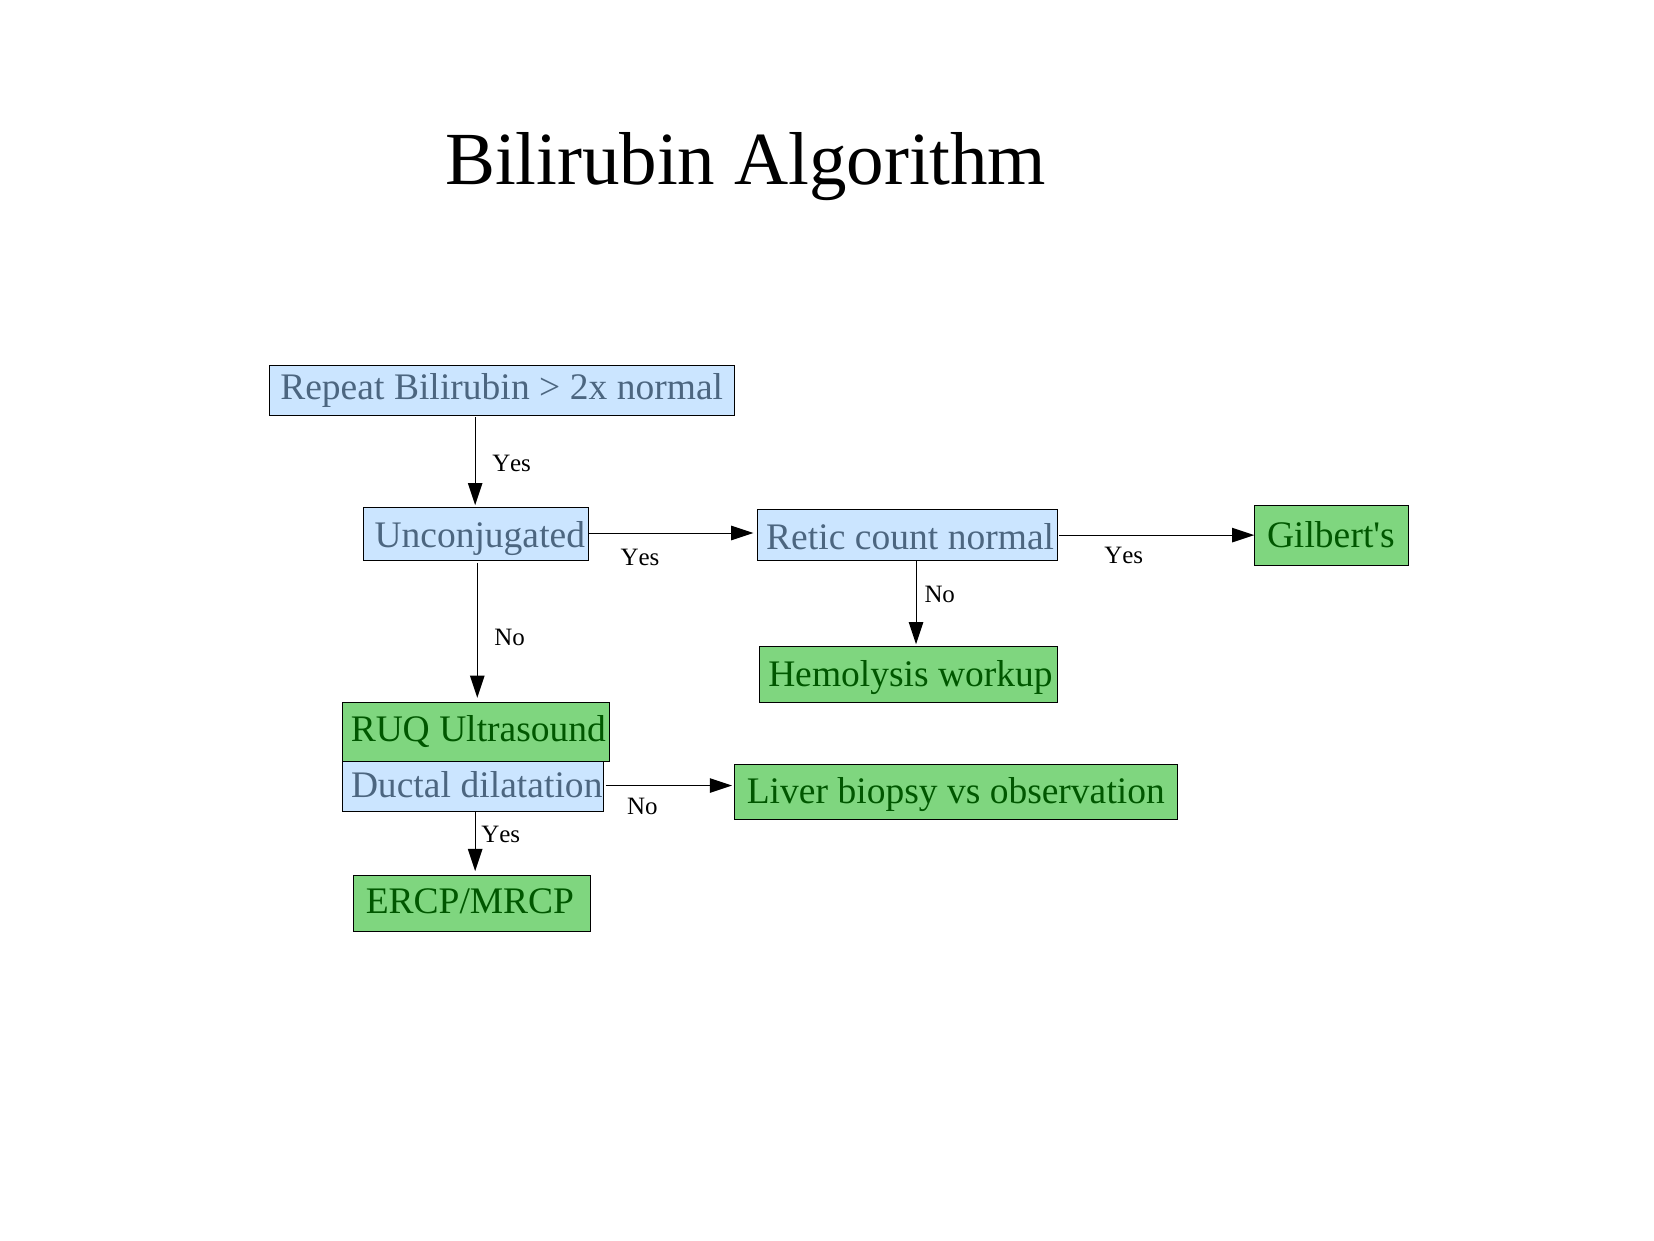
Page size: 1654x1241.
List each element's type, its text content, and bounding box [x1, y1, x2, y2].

text_box [759, 646, 1058, 703]
text_box Yes [620, 543, 660, 575]
text_box No [627, 791, 658, 823]
text_box No [924, 580, 956, 611]
text_box Yes [492, 449, 532, 481]
text_box [757, 509, 1058, 561]
text_box No [494, 622, 526, 654]
text_box Yes [1104, 541, 1144, 573]
text_box [269, 365, 735, 416]
text_box [1254, 505, 1409, 566]
text_box [363, 507, 589, 561]
text_box Bilirubin Algorithm [445, 117, 1047, 209]
text_box [342, 702, 610, 812]
text_box [734, 764, 1178, 820]
text_box [353, 875, 591, 932]
text_box Yes [481, 819, 521, 851]
